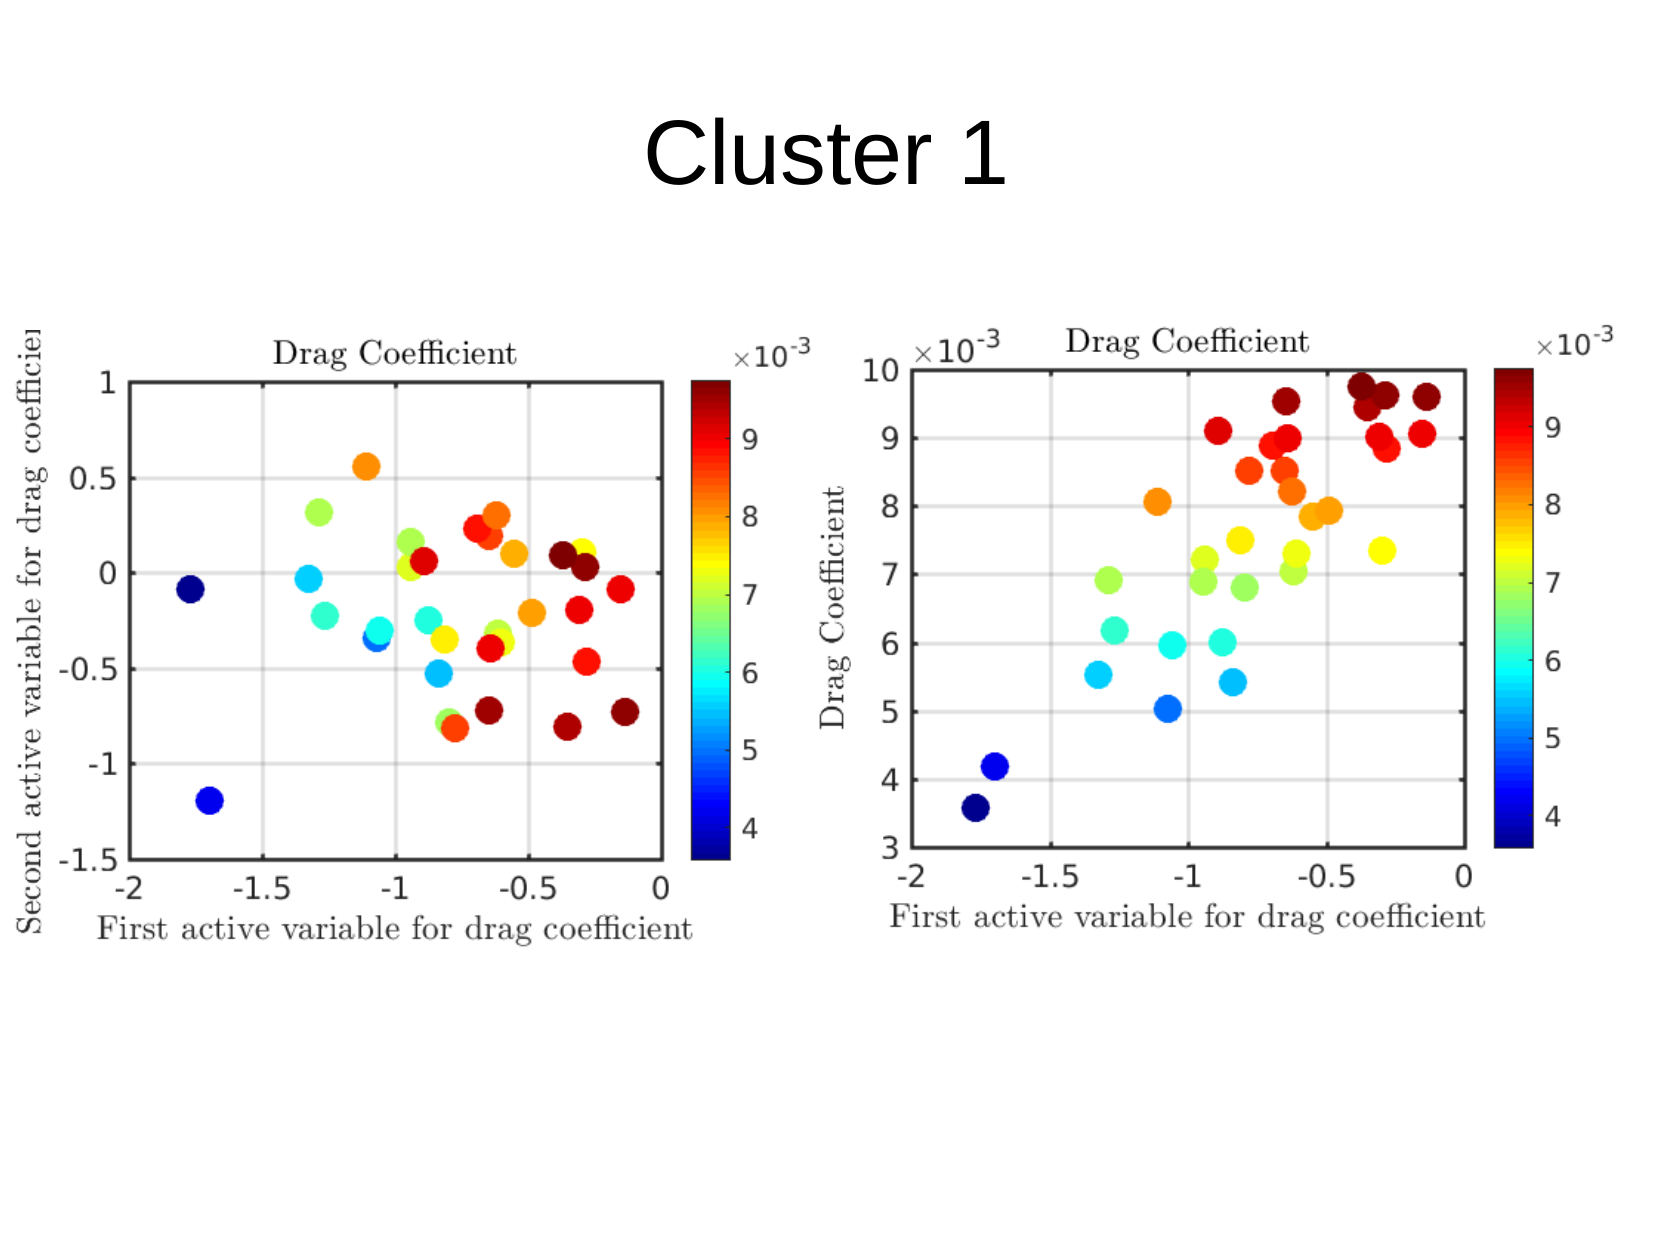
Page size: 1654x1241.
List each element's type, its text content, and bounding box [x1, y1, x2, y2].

title Cluster 1 [82, 49, 1571, 257]
picture [11, 318, 1642, 951]
